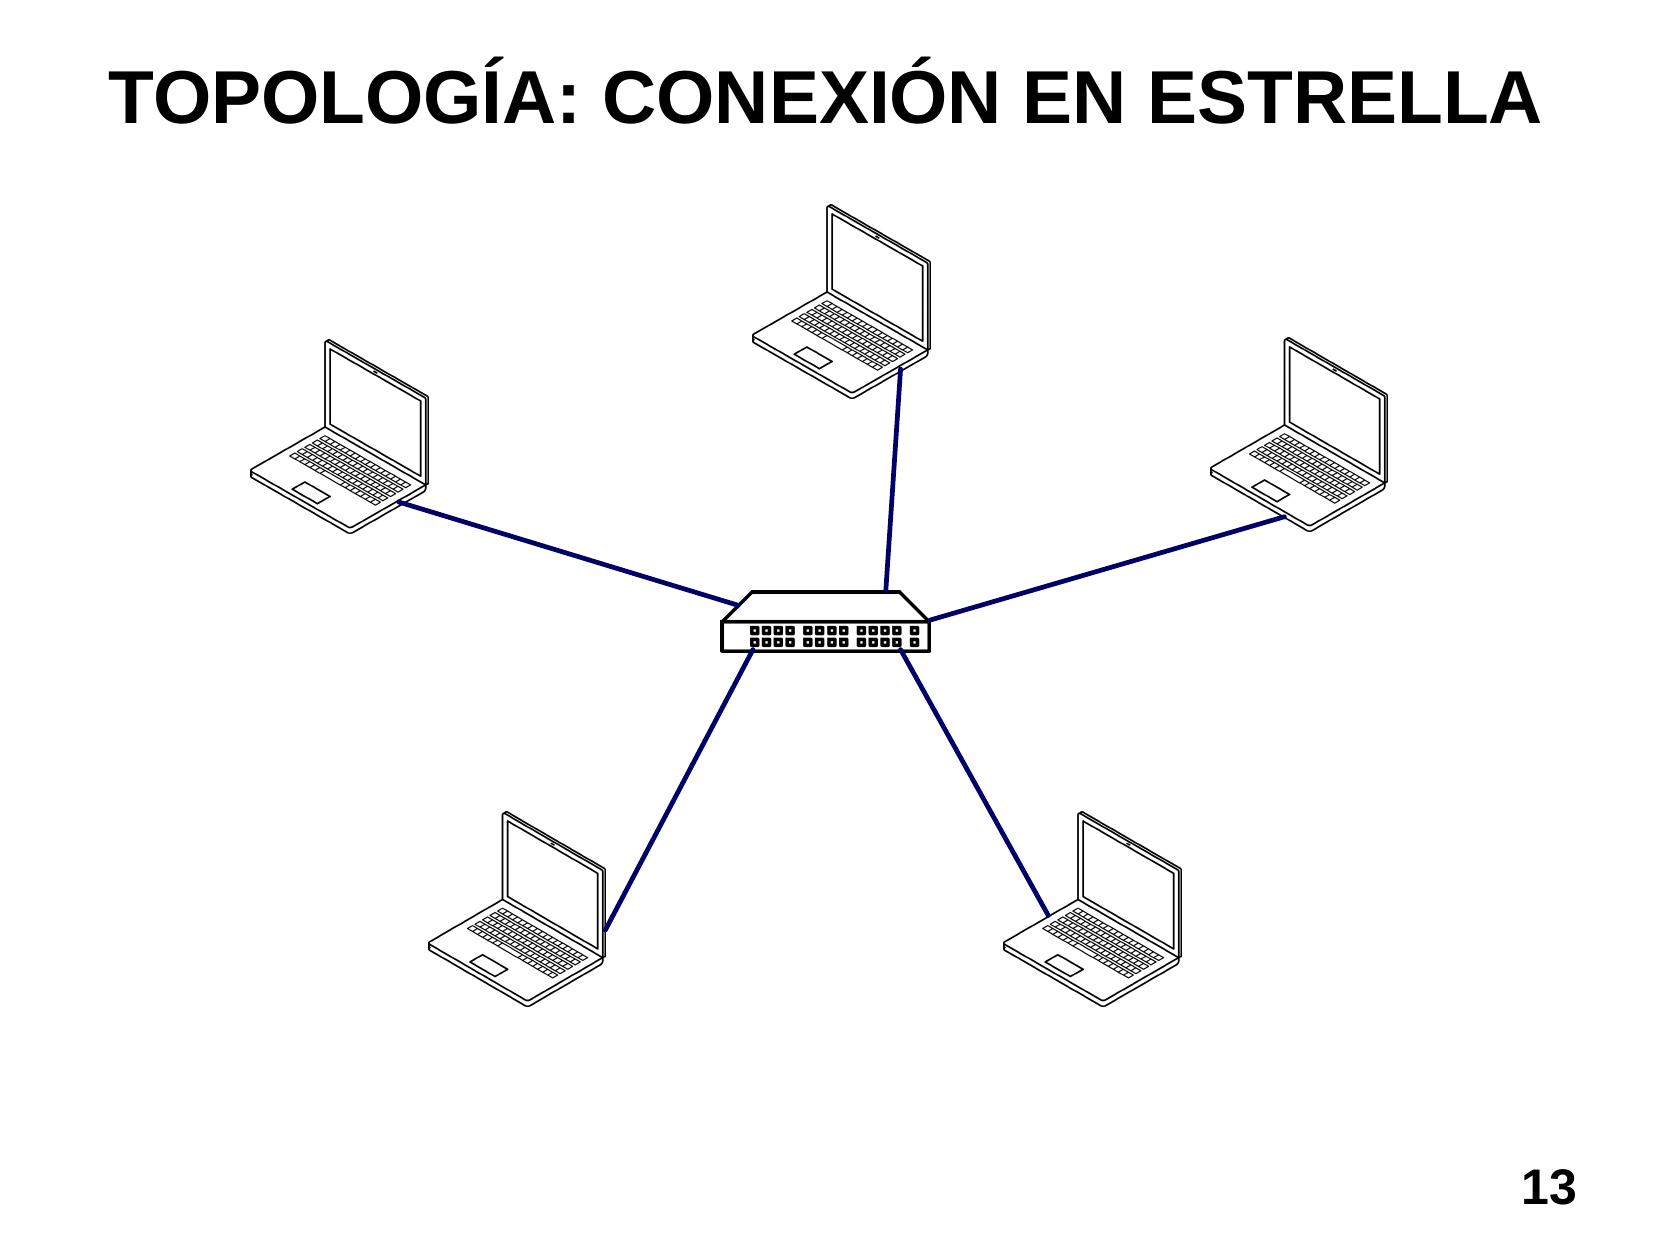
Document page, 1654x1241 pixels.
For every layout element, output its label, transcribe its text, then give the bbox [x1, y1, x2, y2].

picture [428, 811, 606, 1007]
picture [1210, 337, 1388, 532]
text_box <número> [1506, 1151, 1654, 1223]
title TOPOLOGÍA: CONEXIÓN EN ESTRELLA [82, 23, 1571, 172]
picture [1003, 811, 1182, 1007]
picture [250, 339, 429, 534]
picture [752, 204, 931, 399]
picture [720, 590, 931, 653]
